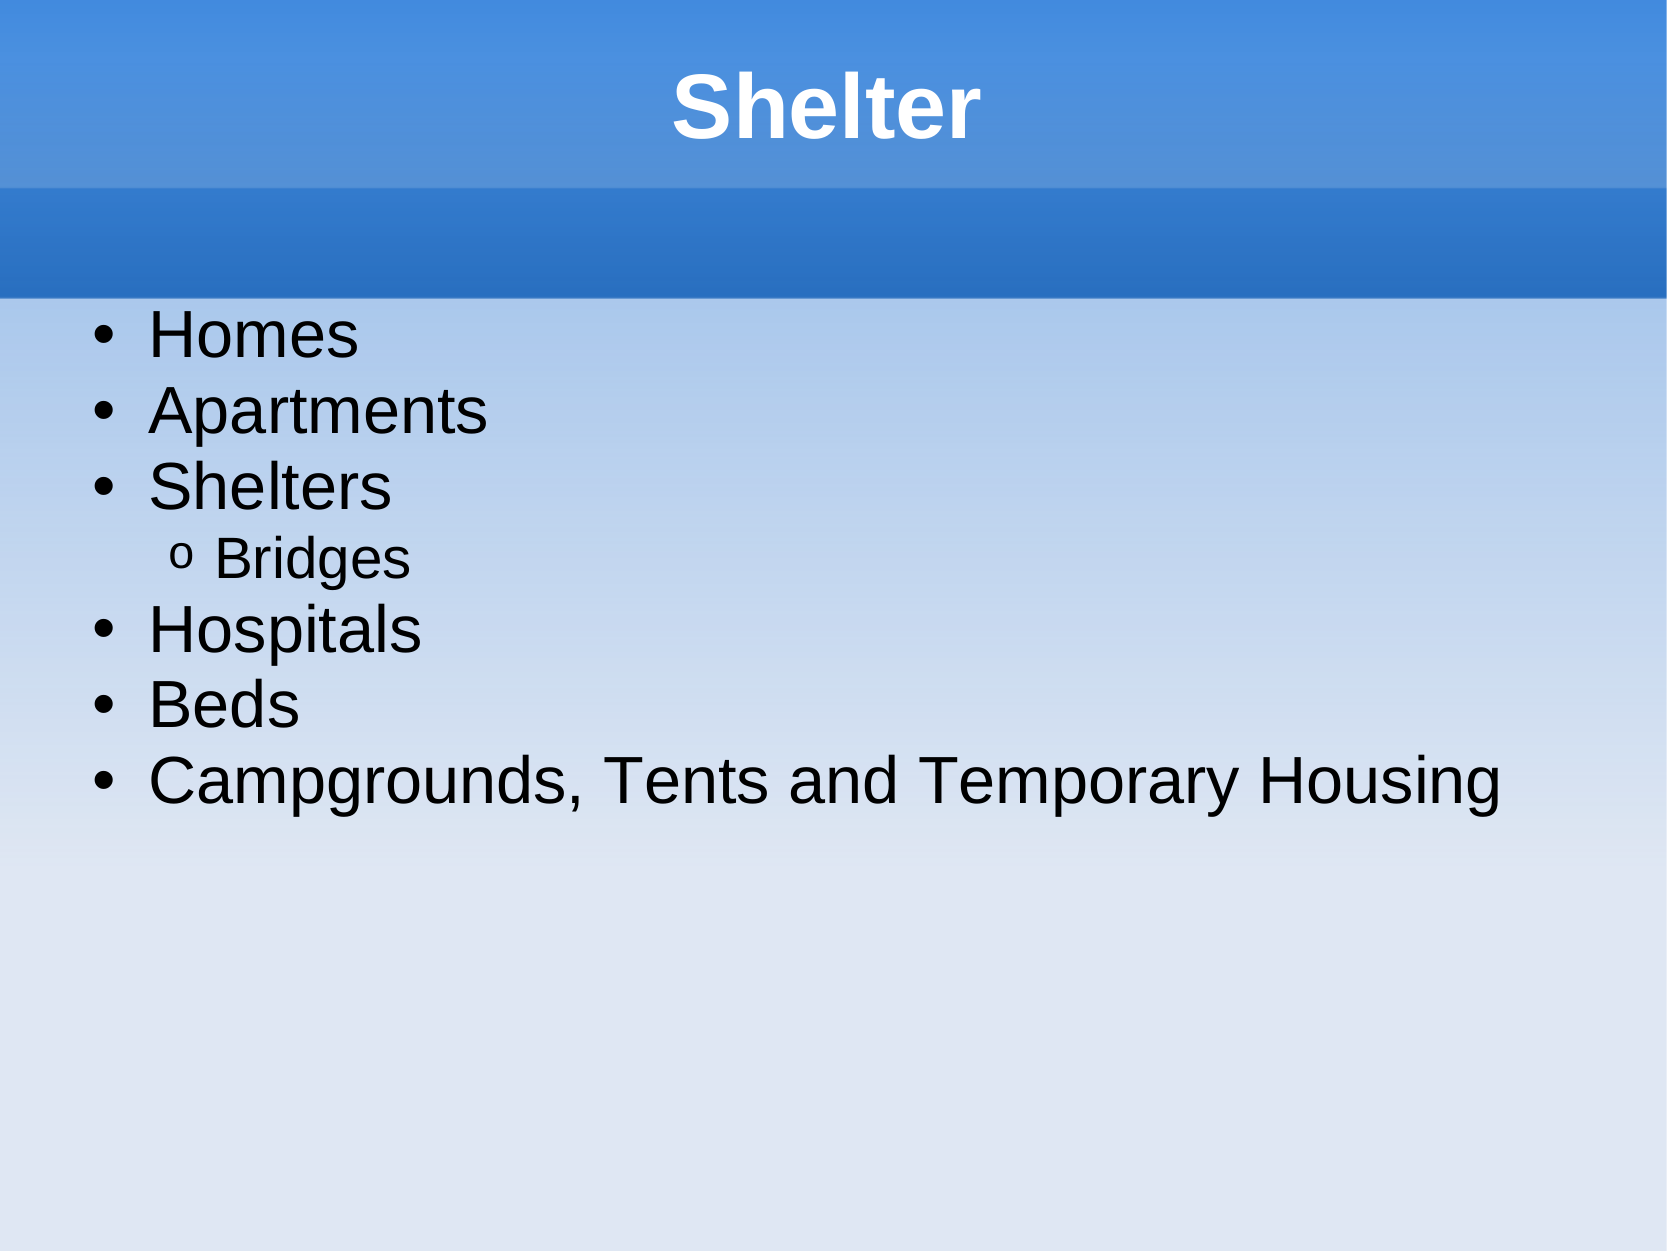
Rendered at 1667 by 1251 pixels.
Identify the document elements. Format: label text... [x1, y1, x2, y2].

subtitle Homes Apartments Shelters Bridges Hospitals Beds Campgrounds, Tents and Temporary Housing [73, 297, 1593, 1118]
picture [0, 0, 1667, 1251]
title Shelter [67, 6, 1587, 209]
